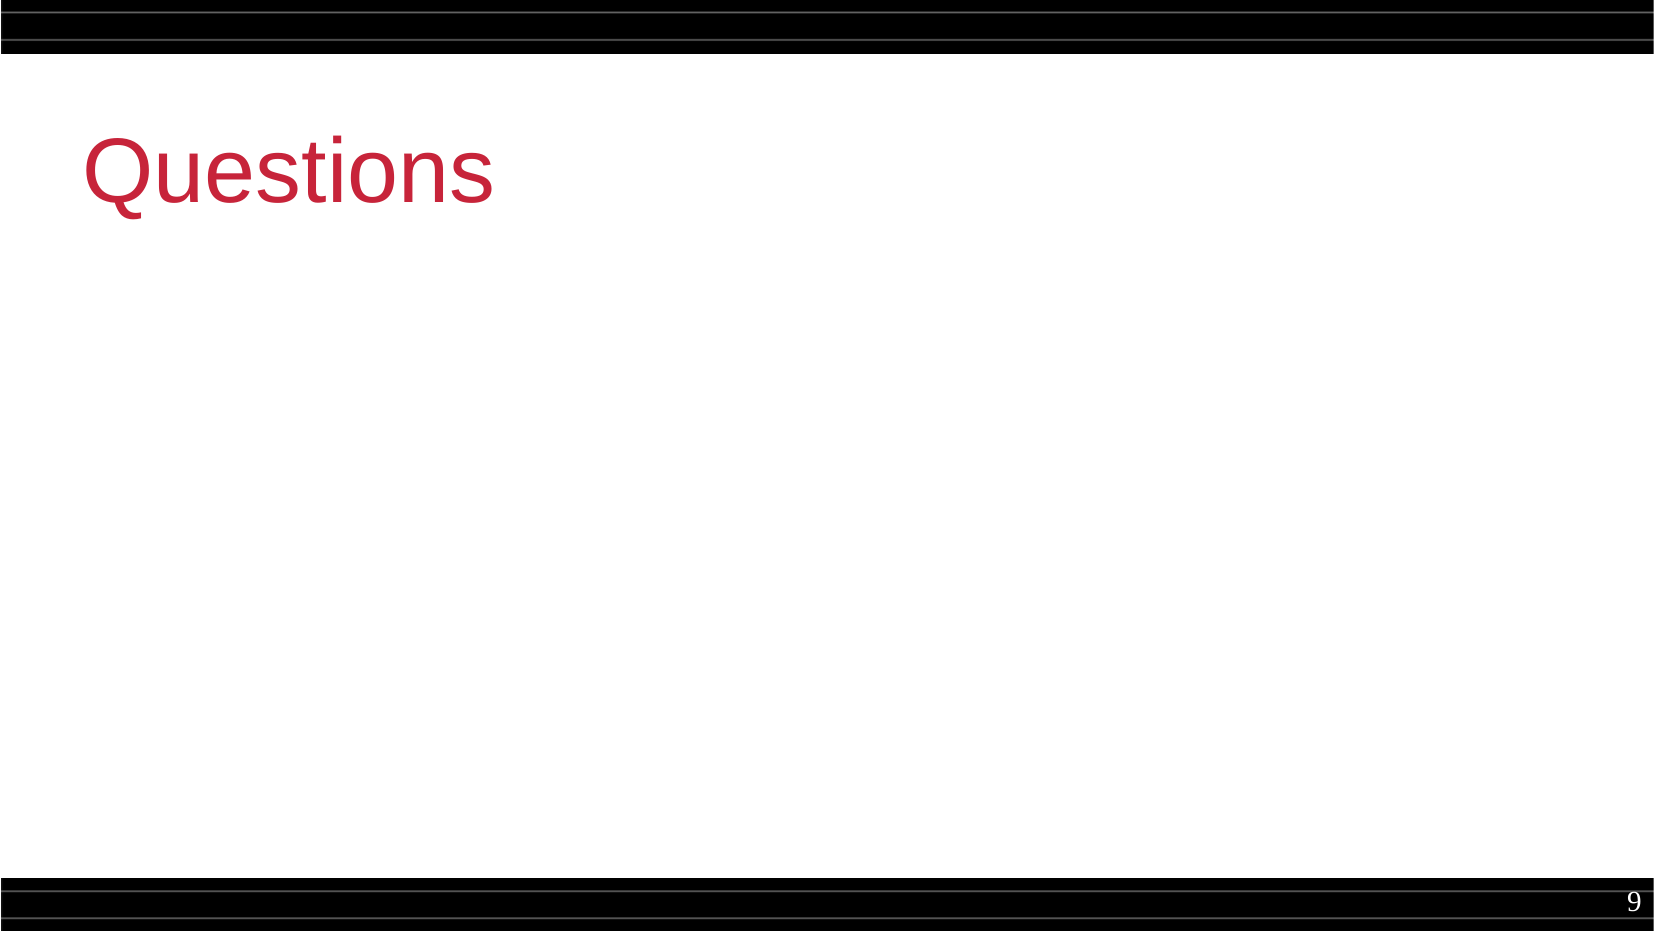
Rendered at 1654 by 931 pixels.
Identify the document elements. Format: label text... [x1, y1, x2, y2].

title Questions [82, 92, 1571, 249]
picture [1, 878, 1654, 931]
picture [1, 0, 1654, 54]
